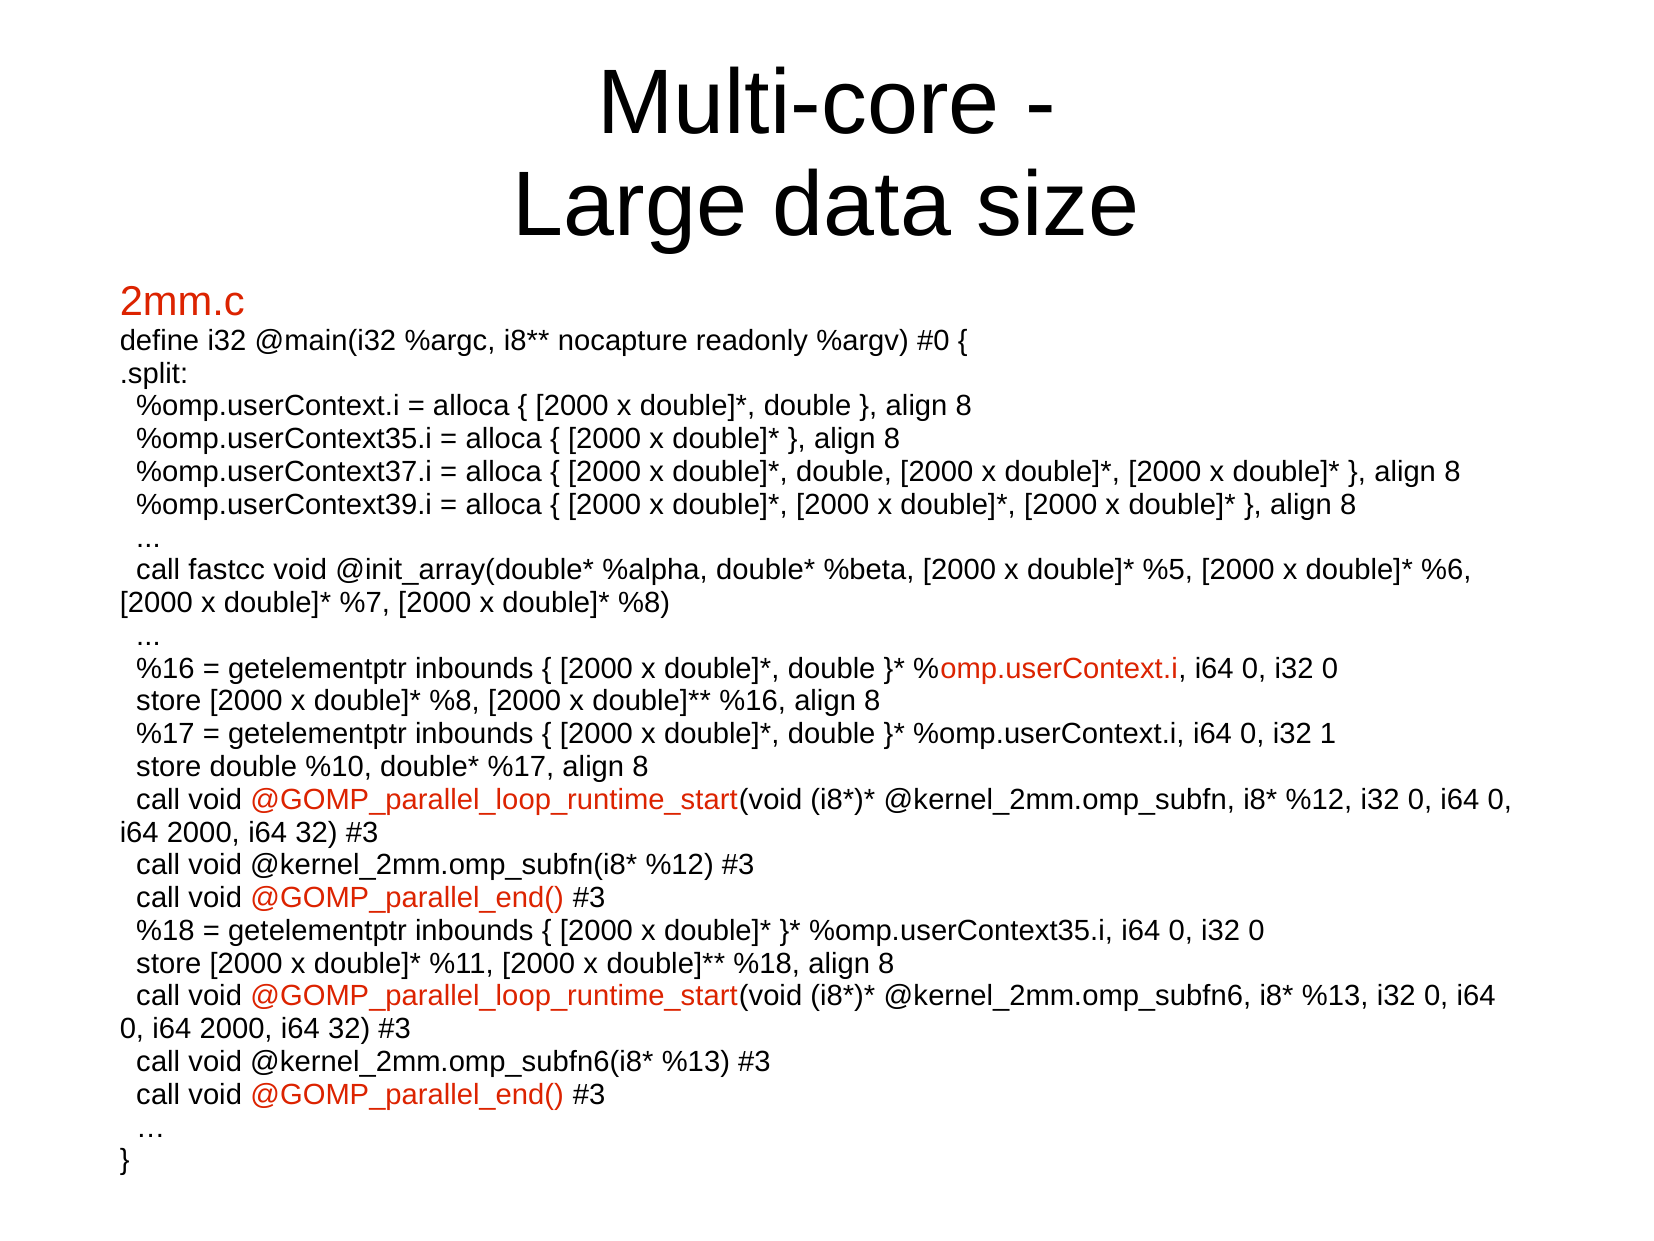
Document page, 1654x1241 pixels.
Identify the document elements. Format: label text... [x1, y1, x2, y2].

title Multi-core - Large data size [82, 49, 1571, 257]
text_box 2mm.c define i32 @main(i32 %argc, i8** nocapture readonly %argv) #0 { .split: %omp.userContext.i = alloca { [2000 x double]*, double }, align 8 %omp.userContext35.i = alloca { [2000 x double]* }, align 8 %omp.userContext37.i = alloca { [2000 x double]*, double, [2000 x double]*, [2000 x double]* }, align 8 %omp.userContext39.i = alloca { [2000 x double]*, [2000 x double]*, [2000 x double]* }, align 8 ... call fastcc void @init_array(double* %alpha, double* %beta, [2000 x double]* %5, [2000 x double]* %6, [2000 x double]* %7, [2000 x double]* %8) ... %16 = getelementptr inbounds { [2000 x double]*, double }* %omp.userContext.i, i64 0, i32 0 store [2000 x double]* %8, [2000 x double]** %16, align 8 %17 = getelementptr inbounds { [2000 x double]*, double }* %omp.userContext.i, i64 0, i32 1 store double %10, double* %17, align 8 call void @GOMP_parallel_loop_runtime_start(void (i8*)* @kernel_2mm.omp_subfn, i8* %12, i32 0, i64 0, i64 2000, i64 32) #3 call void @kernel_2mm.omp_subfn(i8* %12) #3 call void @GOMP_parallel_end() #3 %18 = getelementptr inbounds { [2000 x double]* }* %omp.userContext35.i, i64 0, i32 0 store [2000 x double]* %11, [2000 x double]** %18, align 8 call void @GOMP_parallel_loop_runtime_start(void (i8*)* @kernel_2mm.omp_subfn6, i8* %13, i32 0, i64 0, i64 2000, i64 32) #3 call void @kernel_2mm.omp_subfn6(i8* %13) #3 call void @GOMP_parallel_end() #3 … } [105, 270, 1531, 1188]
